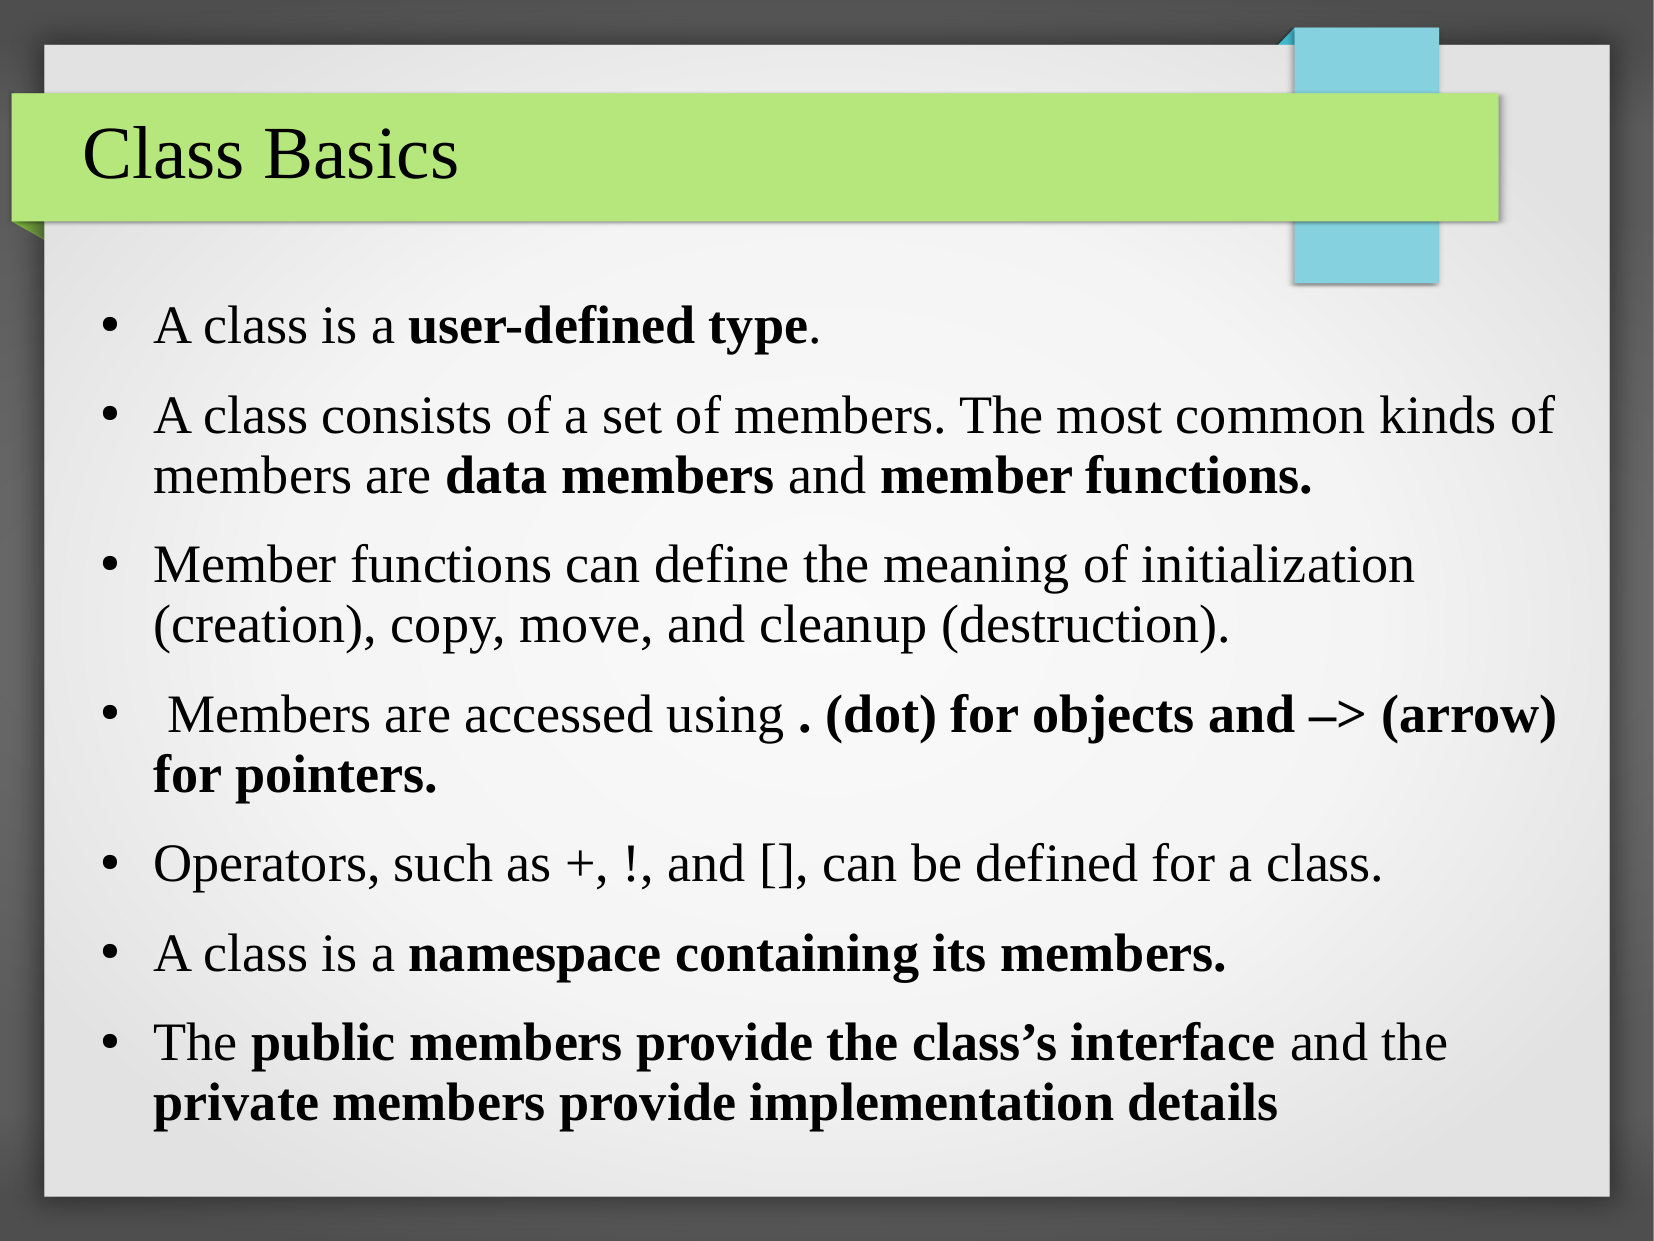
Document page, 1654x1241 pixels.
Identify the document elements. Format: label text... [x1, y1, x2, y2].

list A class is a user-defined type. A class consists of a set of members. The most common kinds of members are data members and member functions. Member functions can define the meaning of initialization (creation), copy, move, and cleanup (destruction). Members are accessed using . (dot) for objects and –> (arrow) for pointers. Operators, such as +, !, and [], can be defined for a class. A class is a namespace containing its members. The public members provide the class’s interface and the private members provide implementation details [82, 295, 1571, 1015]
picture [0, 0, 1654, 1241]
title Class Basics [82, 94, 1264, 213]
